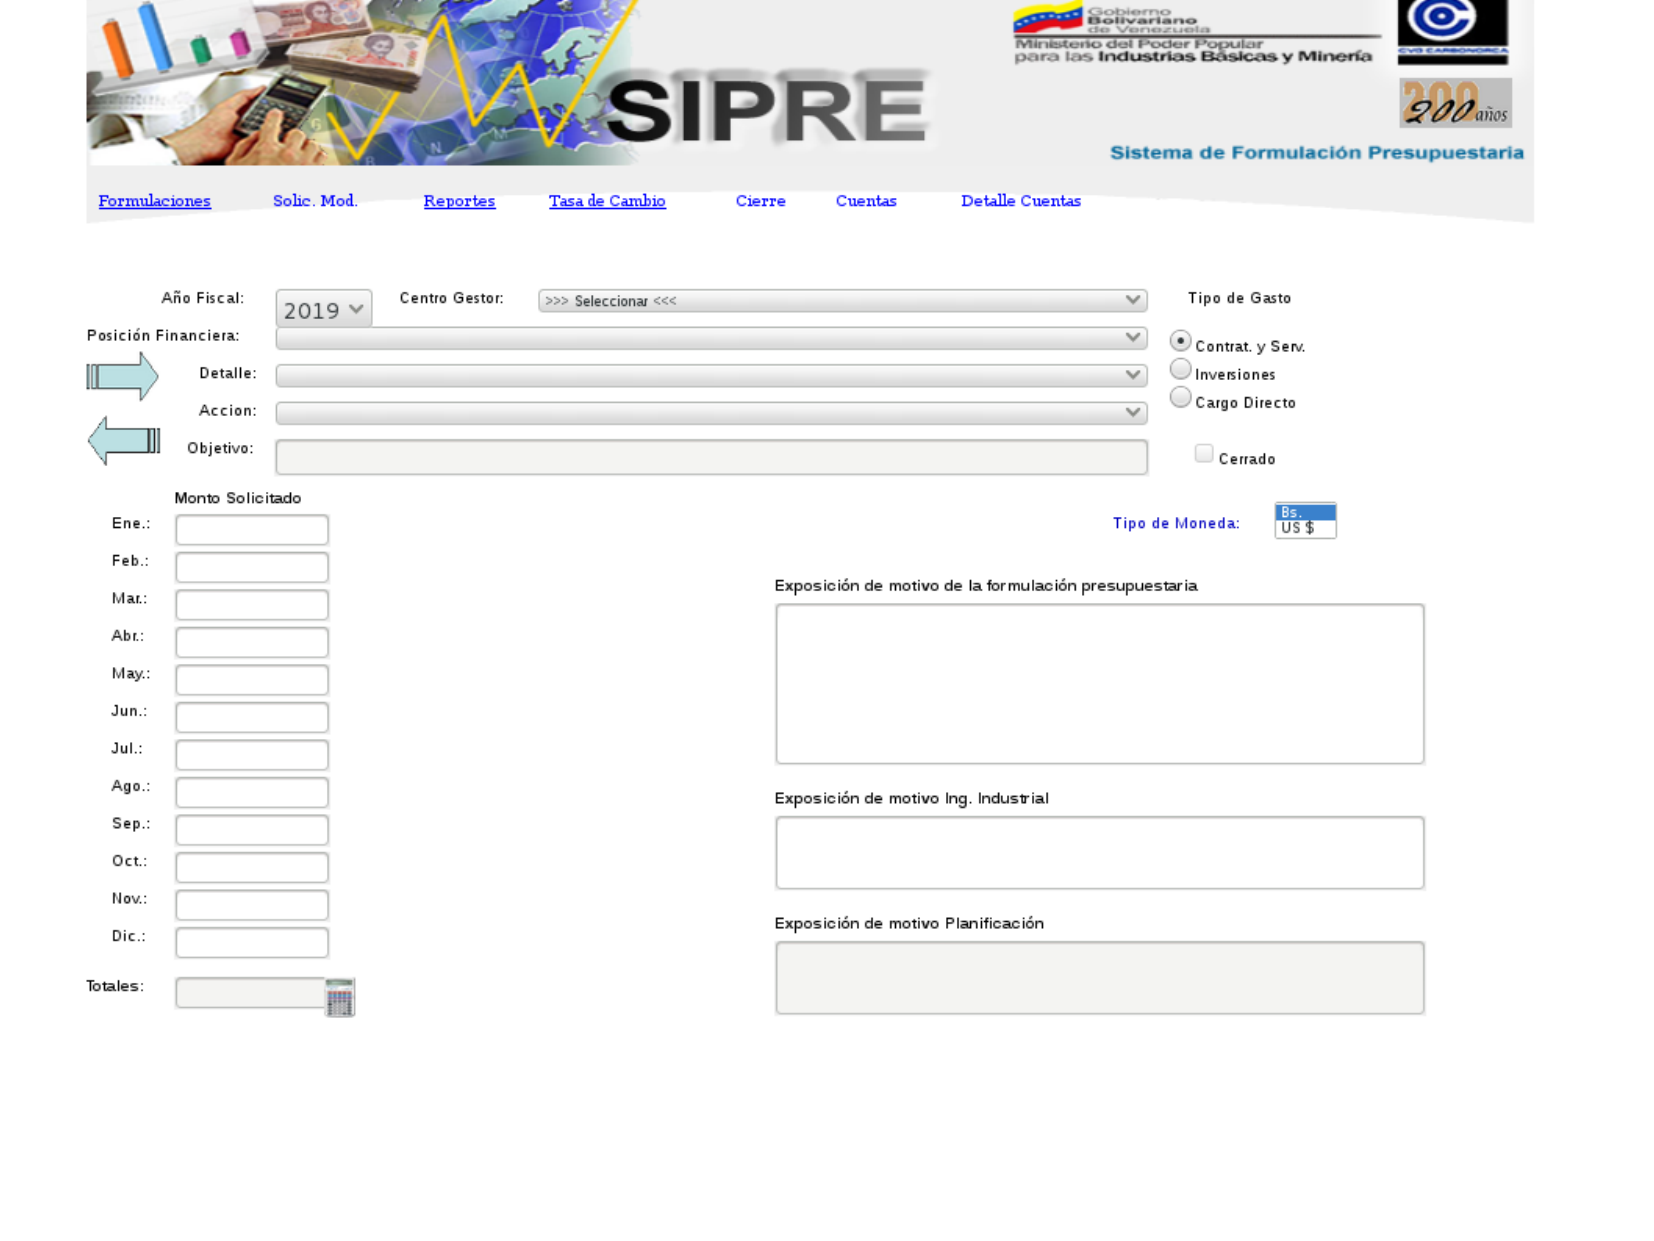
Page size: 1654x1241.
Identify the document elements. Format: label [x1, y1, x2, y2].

picture [79, 0, 1575, 1118]
